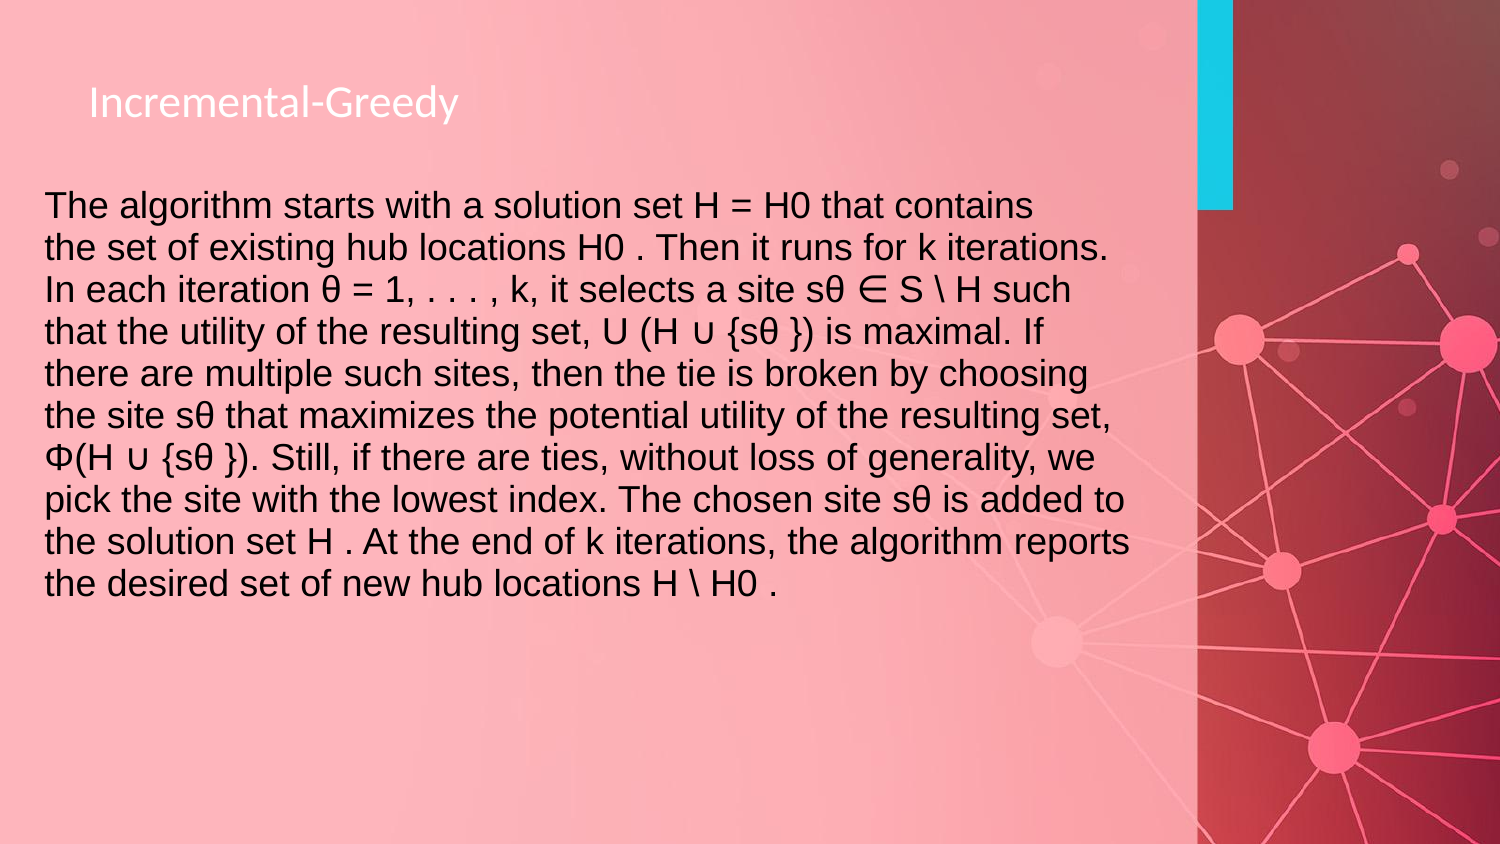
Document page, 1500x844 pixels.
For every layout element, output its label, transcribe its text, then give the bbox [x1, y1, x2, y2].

picture [0, 0, 1500, 844]
text_box The algorithm starts with a solution set H = H0 that contains the set of existing hub locations H0 . Then it runs for k iterations. In each iteration θ = 1, . . . , k, it selects a site sθ ∈ S \ H such that the utility of the resulting set, U (H ∪ {sθ }) is maximal. If there are multiple such sites, then the tie is broken by choosing the site sθ that maximizes the potential utility of the resulting set, Φ(H ∪ {sθ }). Still, if there are ties, without loss of generality, we pick the site with the lowest index. The chosen site sθ is added to the solution set H . At the end of k iterations, the algorithm reports the desired set of new hub locations H \ H0 . [29, 177, 1152, 780]
title Incremental-Greedy [73, 39, 1101, 159]
